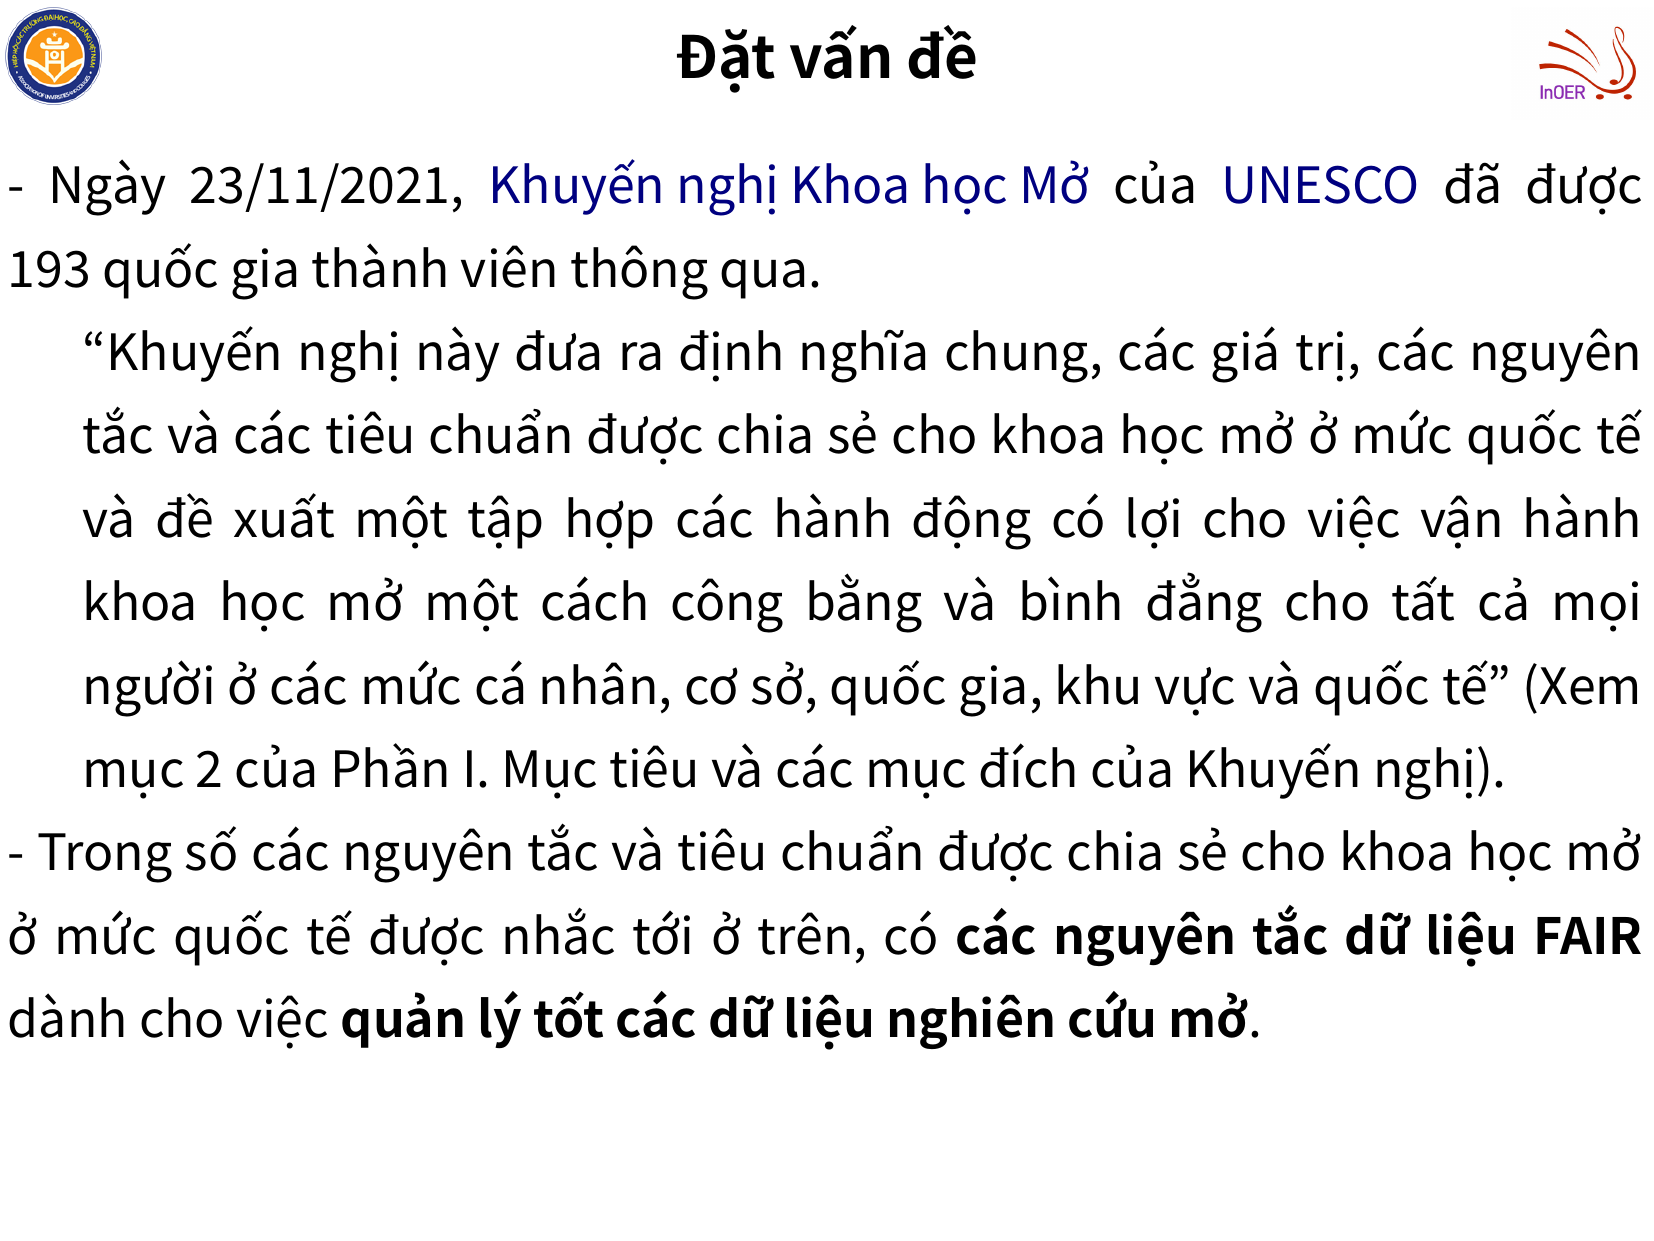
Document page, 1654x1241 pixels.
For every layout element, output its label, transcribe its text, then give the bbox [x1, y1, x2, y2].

picture [1, 5, 107, 107]
picture [1511, 7, 1653, 120]
text_box - Ngày 23/11/2021, Khuyến nghị Khoa học Mở của UNESCO đã được 193 quốc gia thành viên thông qua. “Khuyến nghị này đưa ra định nghĩa chung, các giá trị, các nguyên tắc và các tiêu chuẩn được chia sẻ cho khoa học mở ở mức quốc tế và đề xuất một tập hợp các hành động có lợi cho việc vận hành khoa học mở một cách công bằng và bình đẳng cho tất cả mọi người ở các mức cá nhân, cơ sở, quốc gia, khu vực và quốc tế” (Xem mục 2 của Phần I. Mục tiêu và các mục đích của Khuyến nghị). - Trong số các nguyên tắc và tiêu chuẩn được chia sẻ cho khoa học mở ở mức quốc tế được nhắc tới ở trên, có các nguyên tắc dữ liệu FAIR dành cho việc quản lý tốt các dữ liệu nghiên cứu mở. [7, 134, 1643, 1053]
title Đặt vấn đề [107, 11, 1511, 96]
